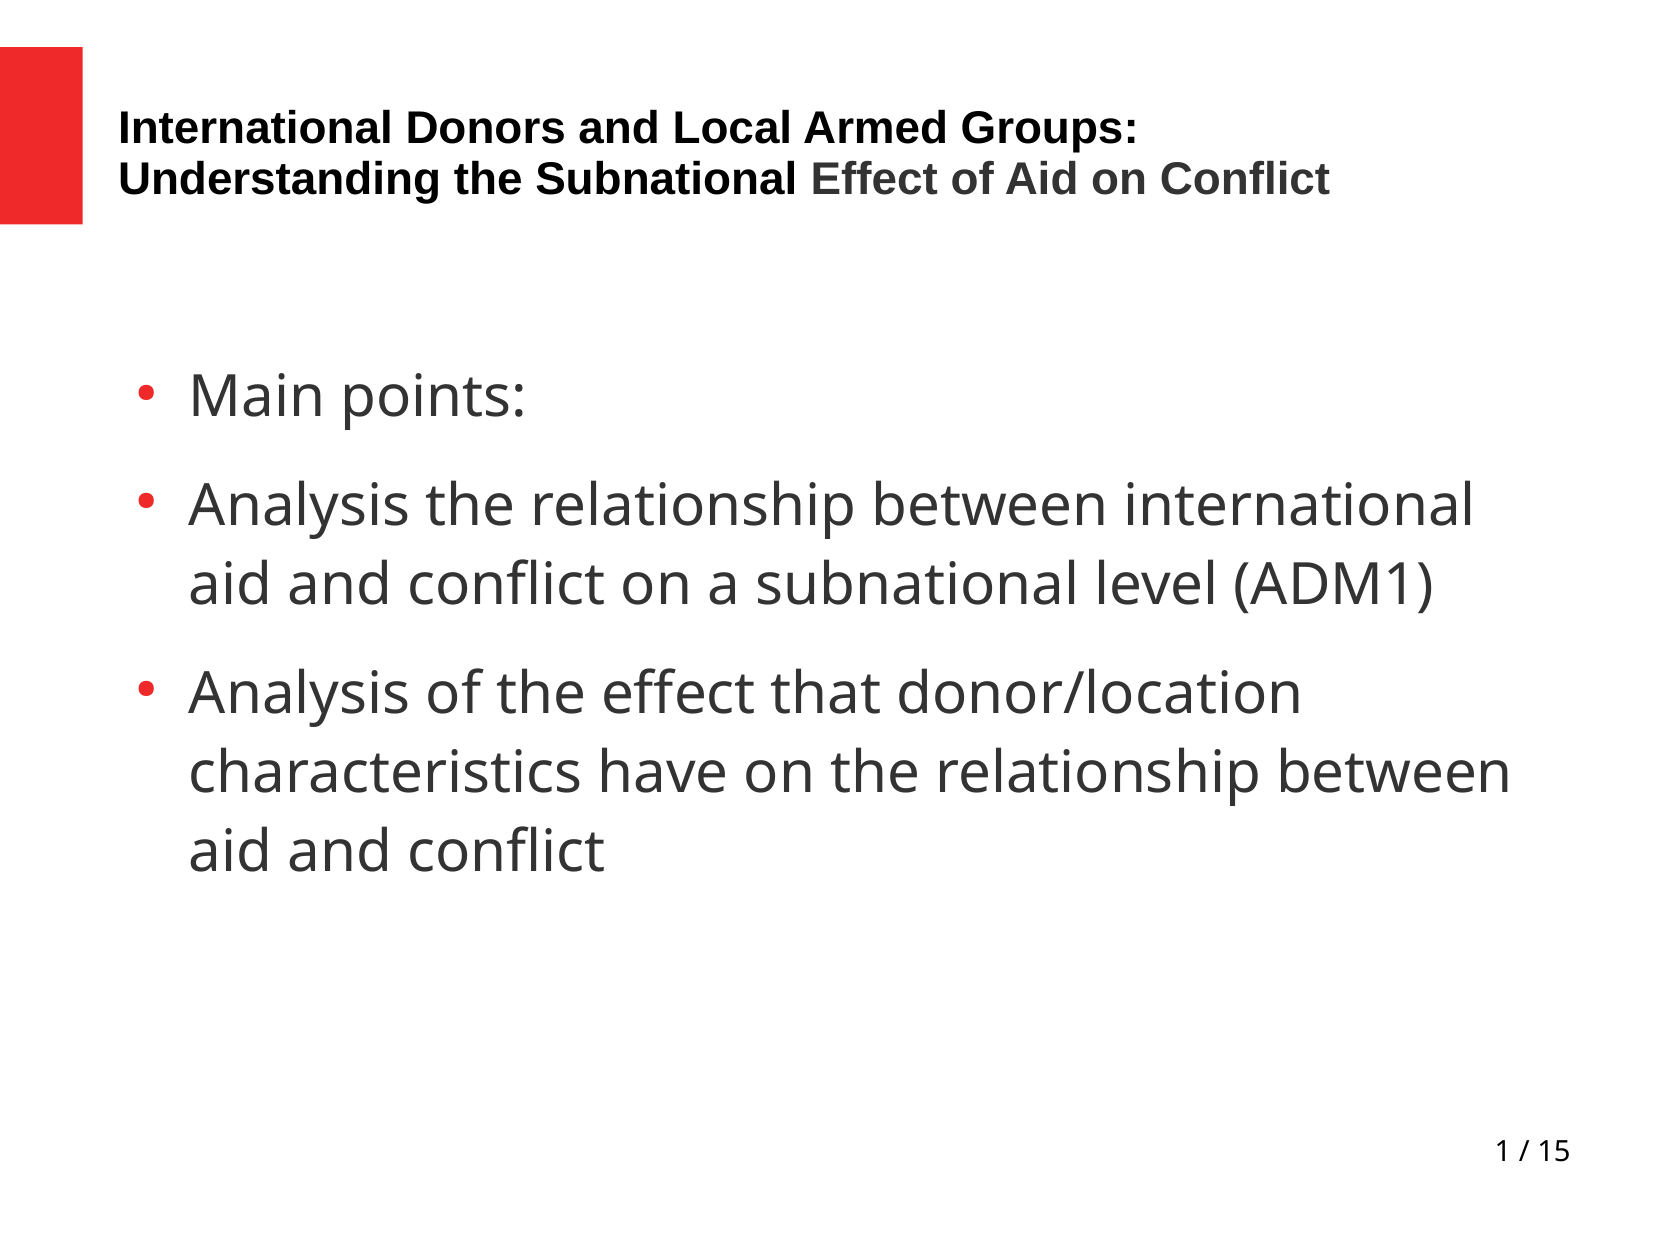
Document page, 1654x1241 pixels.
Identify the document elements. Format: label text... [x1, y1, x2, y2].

list Main points: Analysis the relationship between international aid and conflict on a subnational level (ADM1) Analysis of the effect that donor/location characteristics have on the relationship between aid and conflict [118, 354, 1536, 1074]
title International Donors and Local Armed Groups: Understanding the Subnational Effect of Aid on Conflict [118, 49, 1571, 257]
